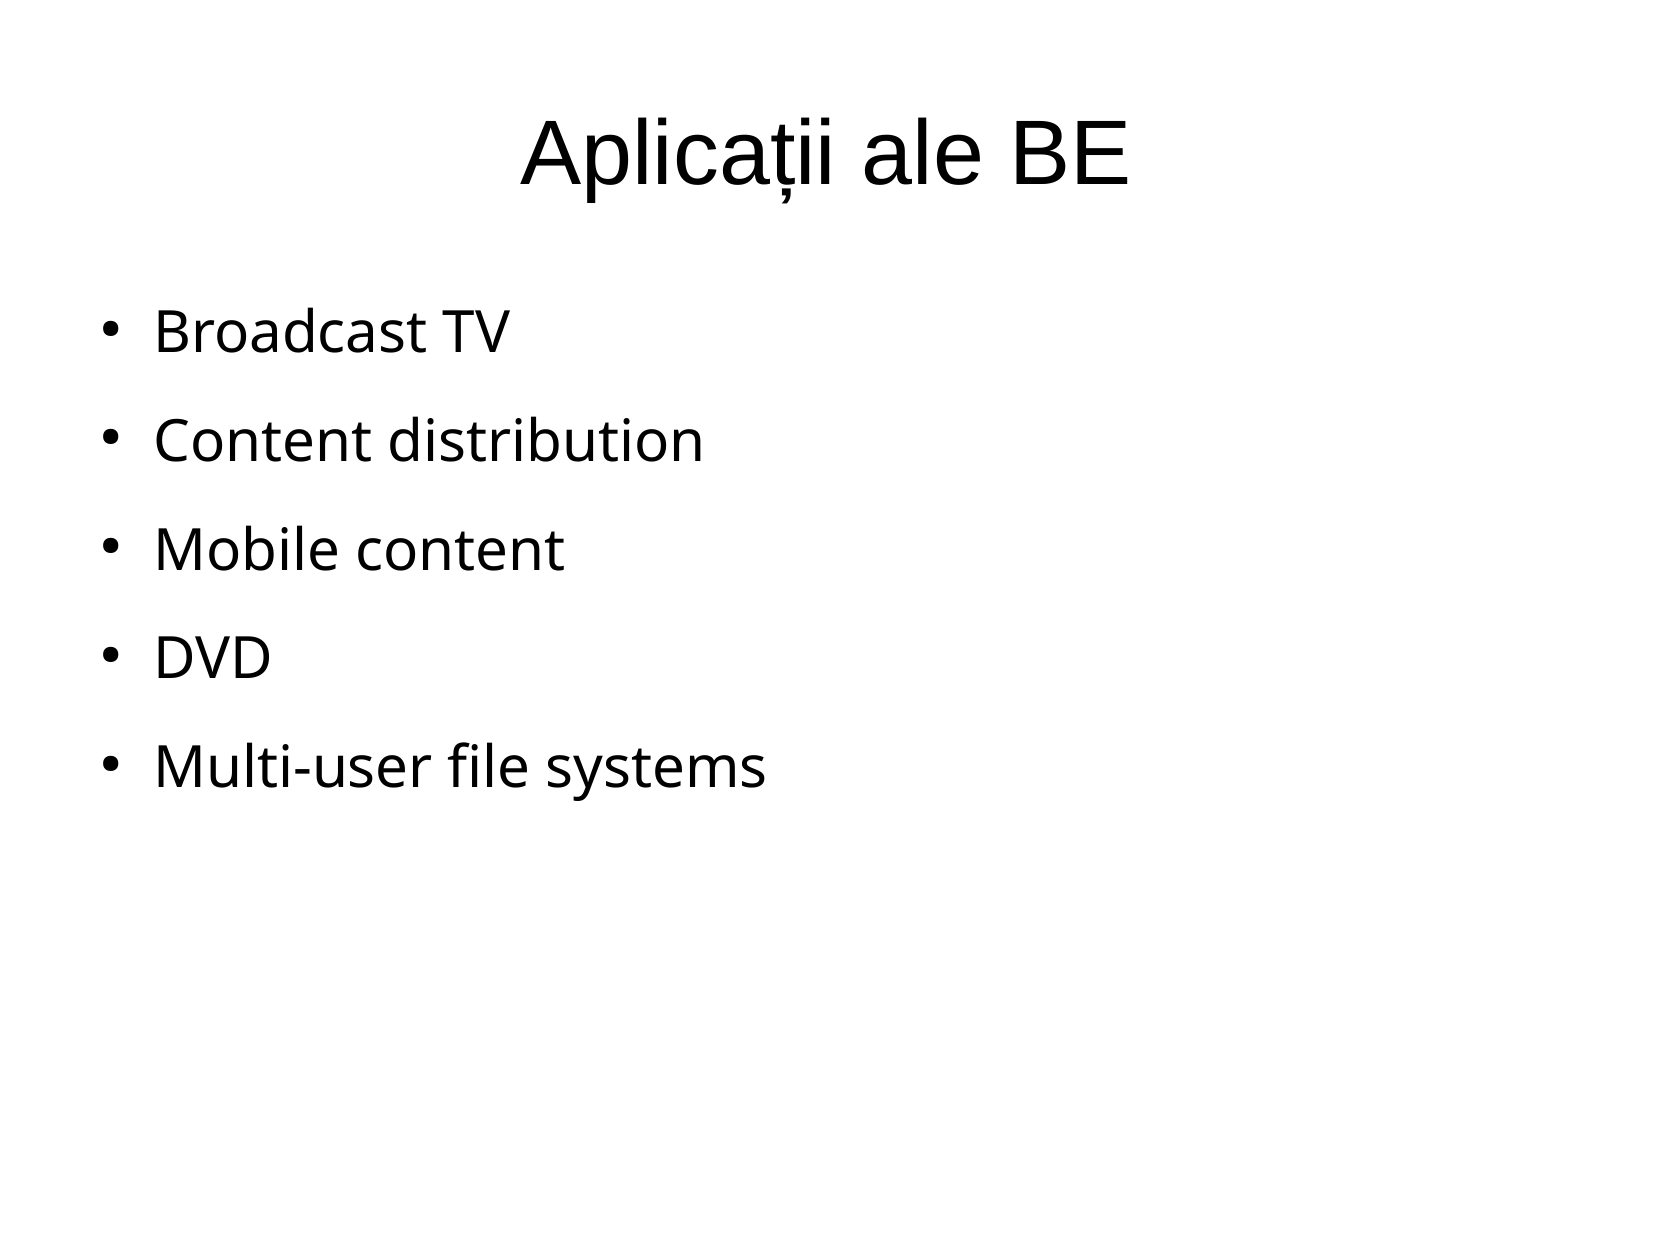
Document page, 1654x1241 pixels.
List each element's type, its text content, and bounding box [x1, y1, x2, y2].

list Broadcast TV Content distribution Mobile content DVD Multi-user file systems [82, 290, 1571, 1109]
title Aplicații ale BE [82, 49, 1571, 257]
